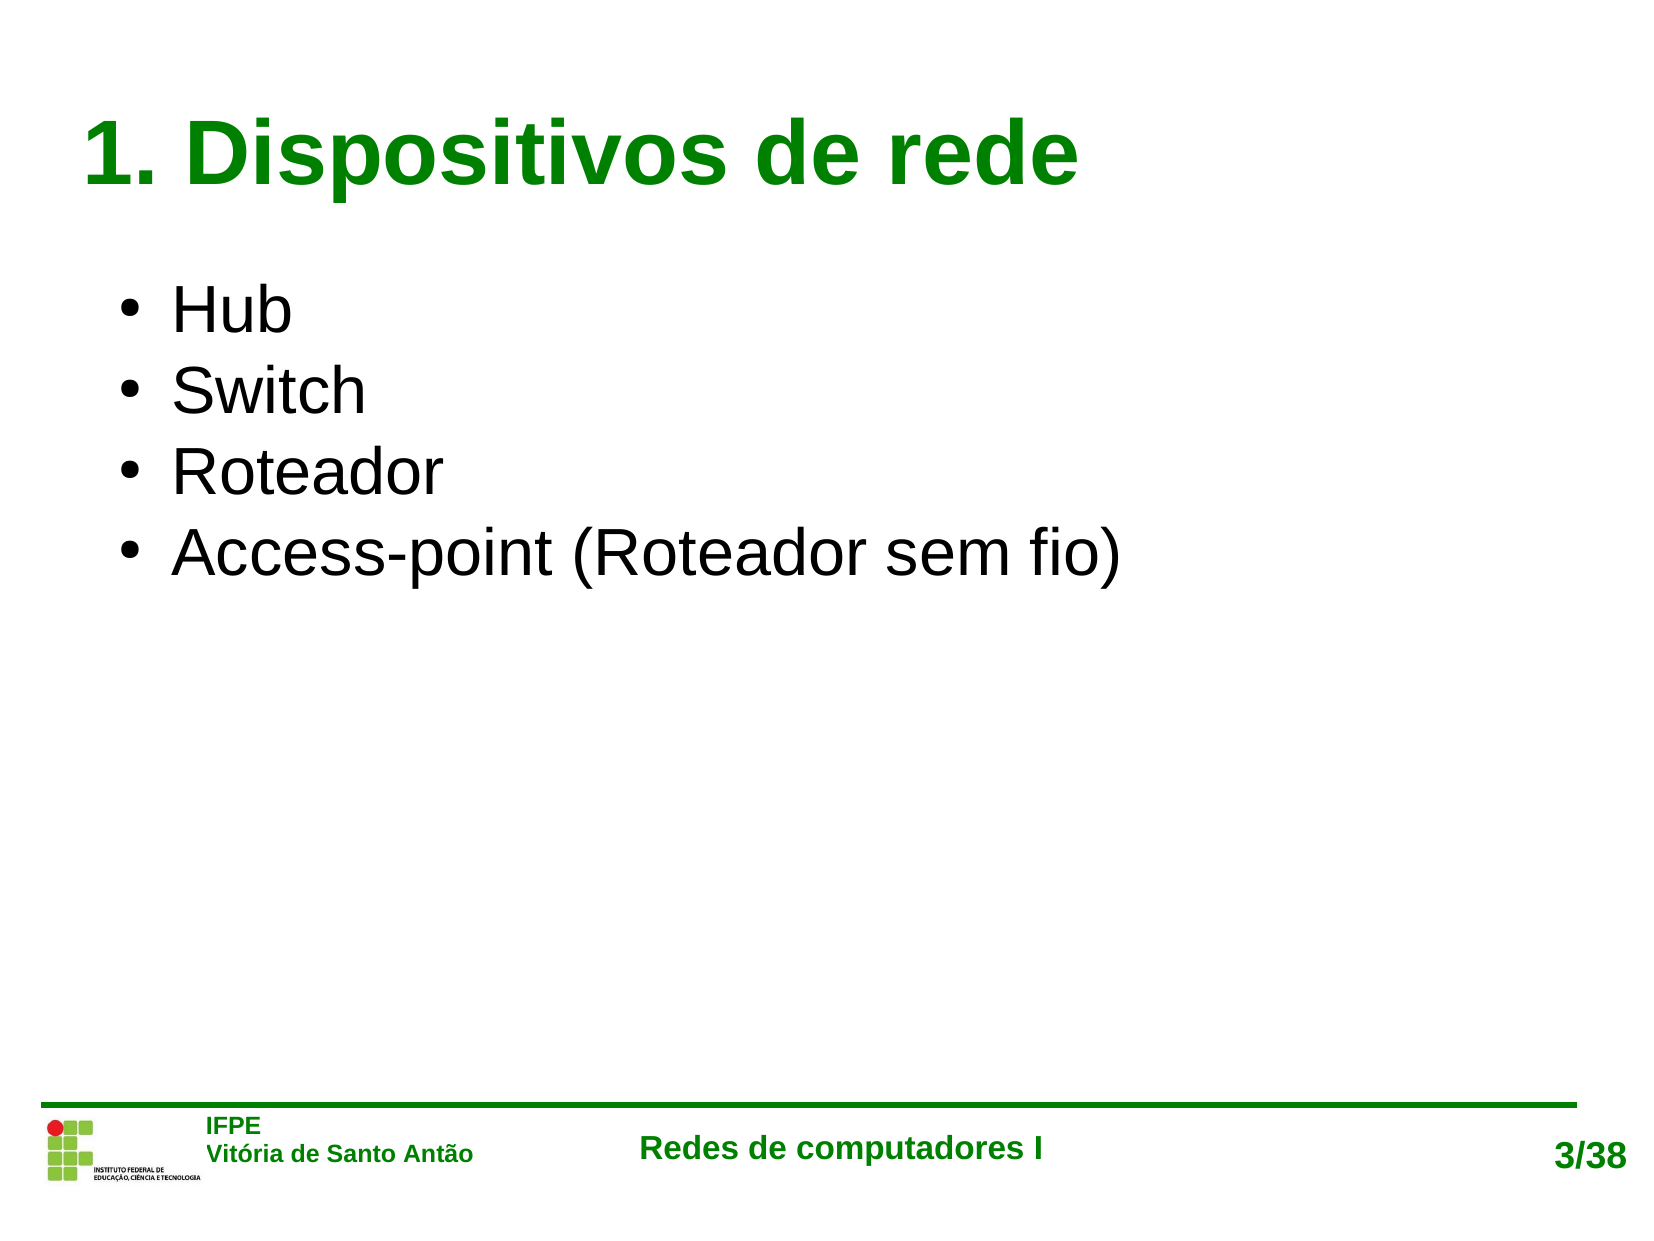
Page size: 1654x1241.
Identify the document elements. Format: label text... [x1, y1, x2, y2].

title 1. Dispositivos de rede [82, 49, 1571, 257]
picture [39, 1111, 207, 1191]
list Hub Switch Roteador Access-point (Roteador sem fio) [82, 272, 1571, 1091]
